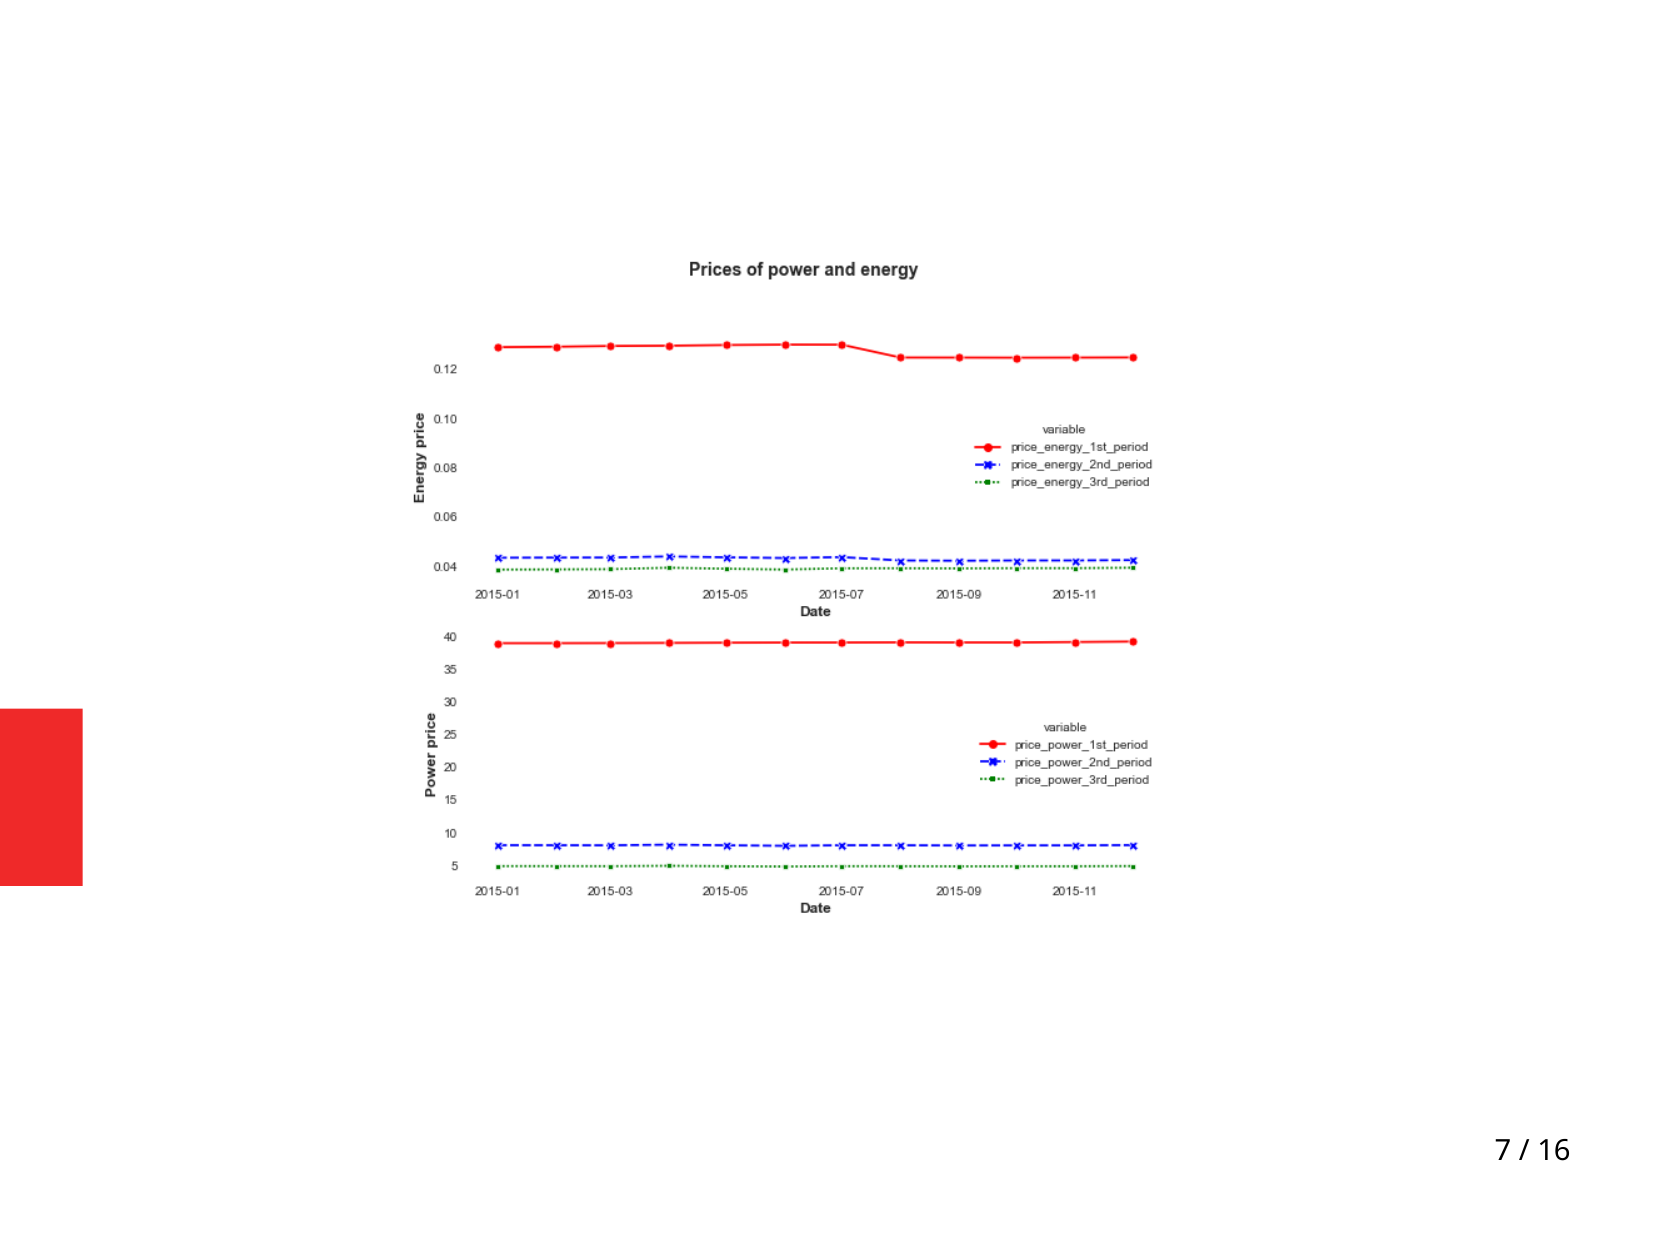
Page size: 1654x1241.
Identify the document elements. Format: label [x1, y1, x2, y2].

picture [354, 247, 1254, 968]
